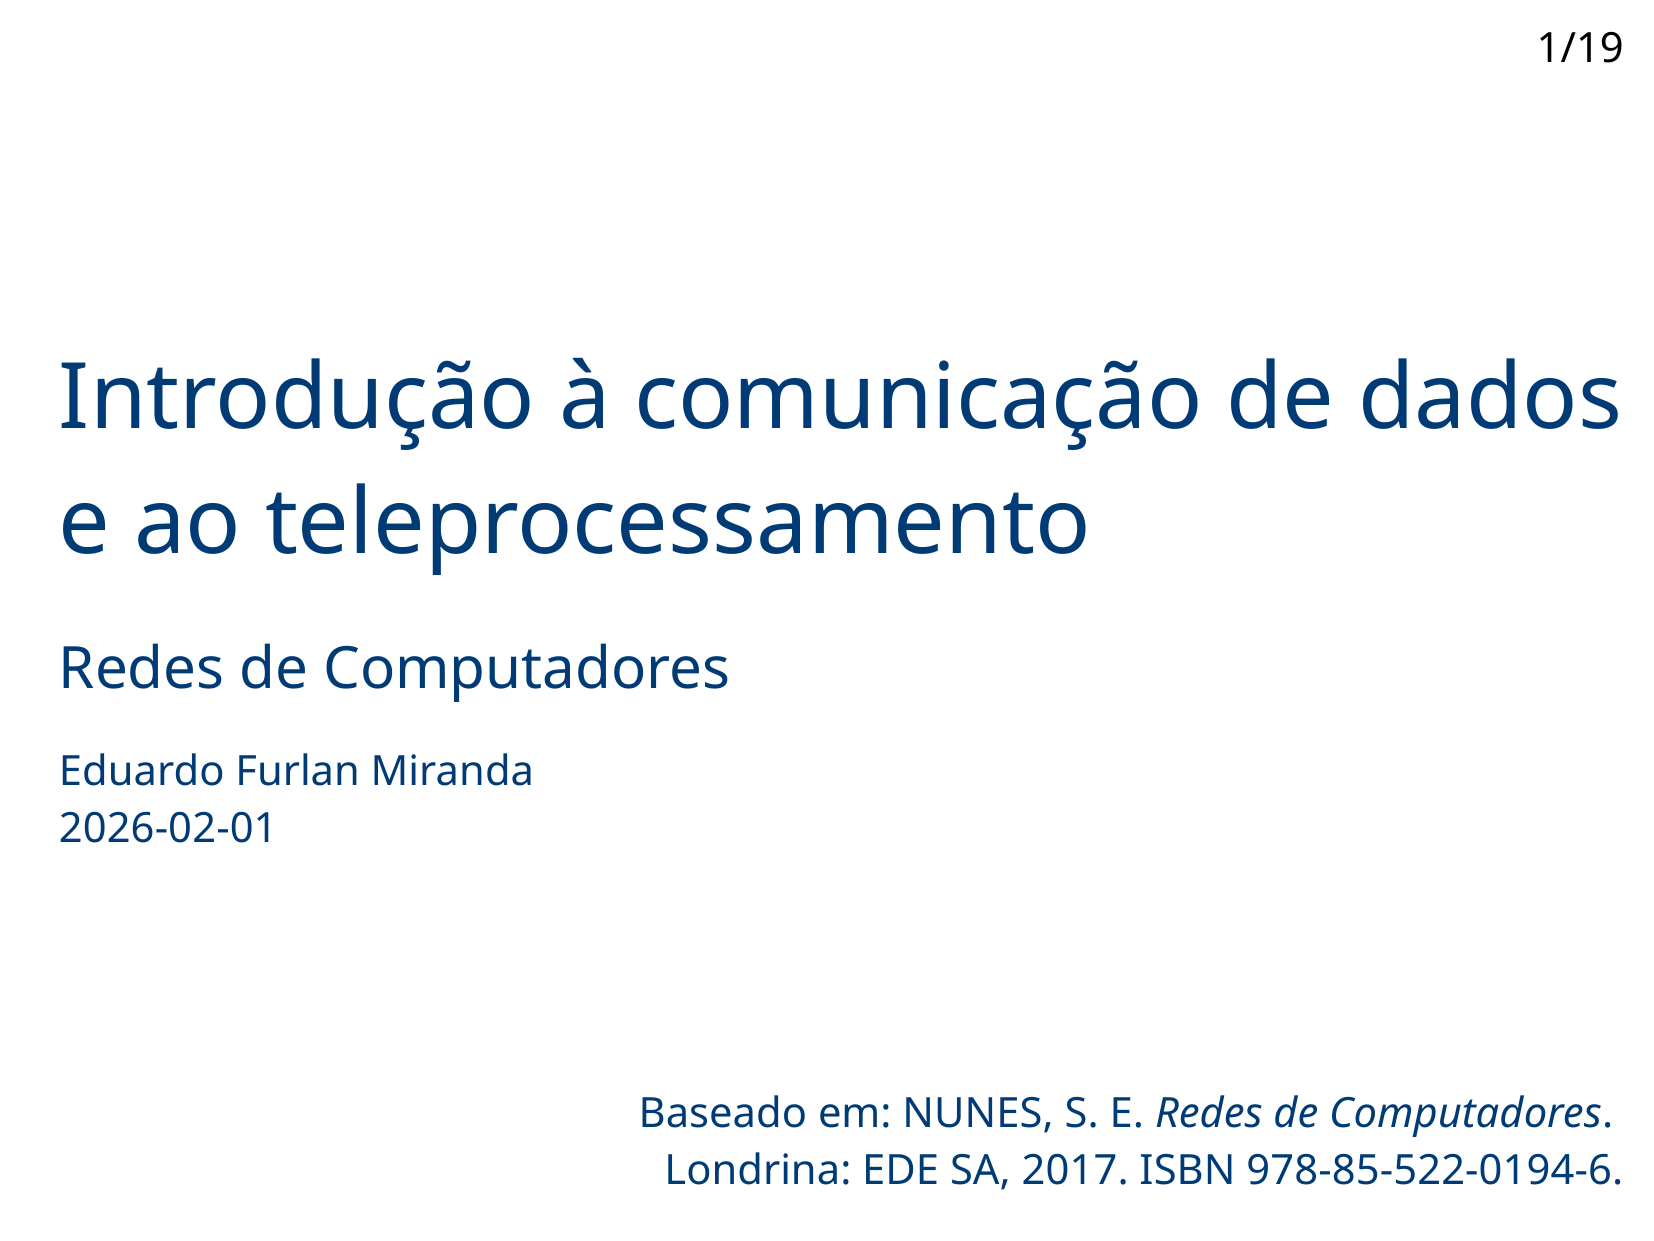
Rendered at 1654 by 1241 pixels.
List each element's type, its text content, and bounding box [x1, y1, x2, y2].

list Redes de Computadores Eduardo Furlan Miranda 2026-02-01 Baseado em: NUNES, S. E. Redes de Computadores. Londrina: EDE SA, 2017. ISBN 978-85-522-0194-6. [59, 625, 1625, 1217]
title Introdução à comunicação de dados e ao teleprocessamento [59, 330, 1625, 581]
